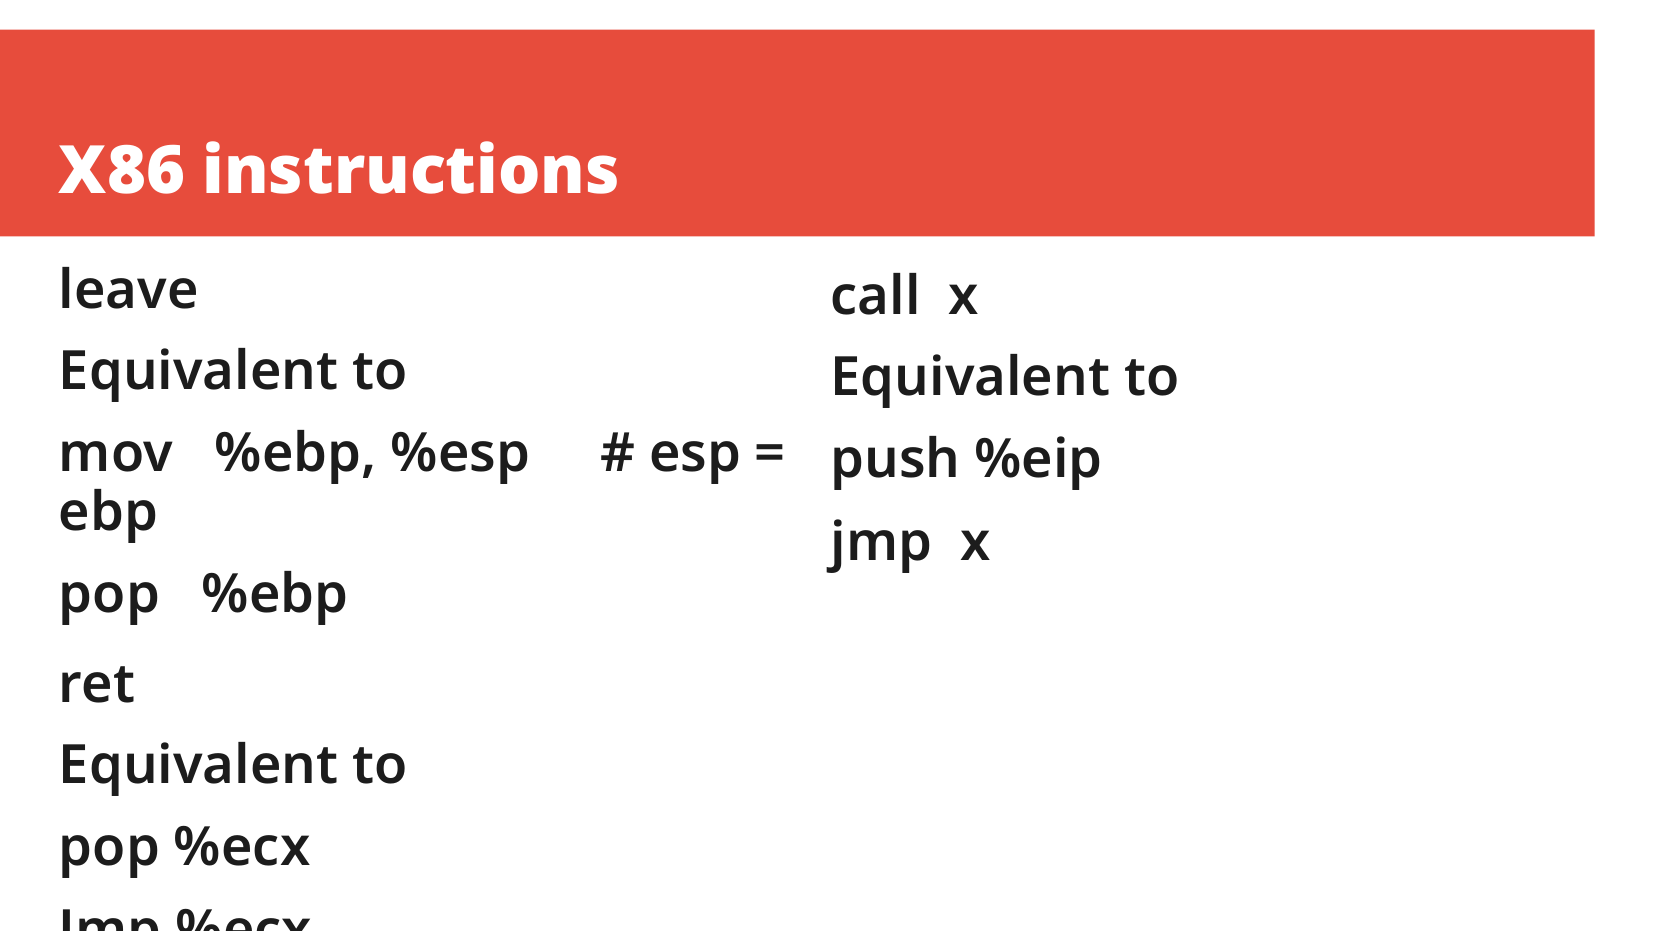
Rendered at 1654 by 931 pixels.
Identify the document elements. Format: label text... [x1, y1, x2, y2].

title X86 instructions [59, 59, 1595, 207]
list leave Equivalent to mov %ebp, %esp # esp = ebp pop %ebp ret Equivalent to pop %ecx Jmp %ecx [59, 253, 794, 931]
list call x Equivalent to push %eip jmp x [830, 259, 1566, 931]
